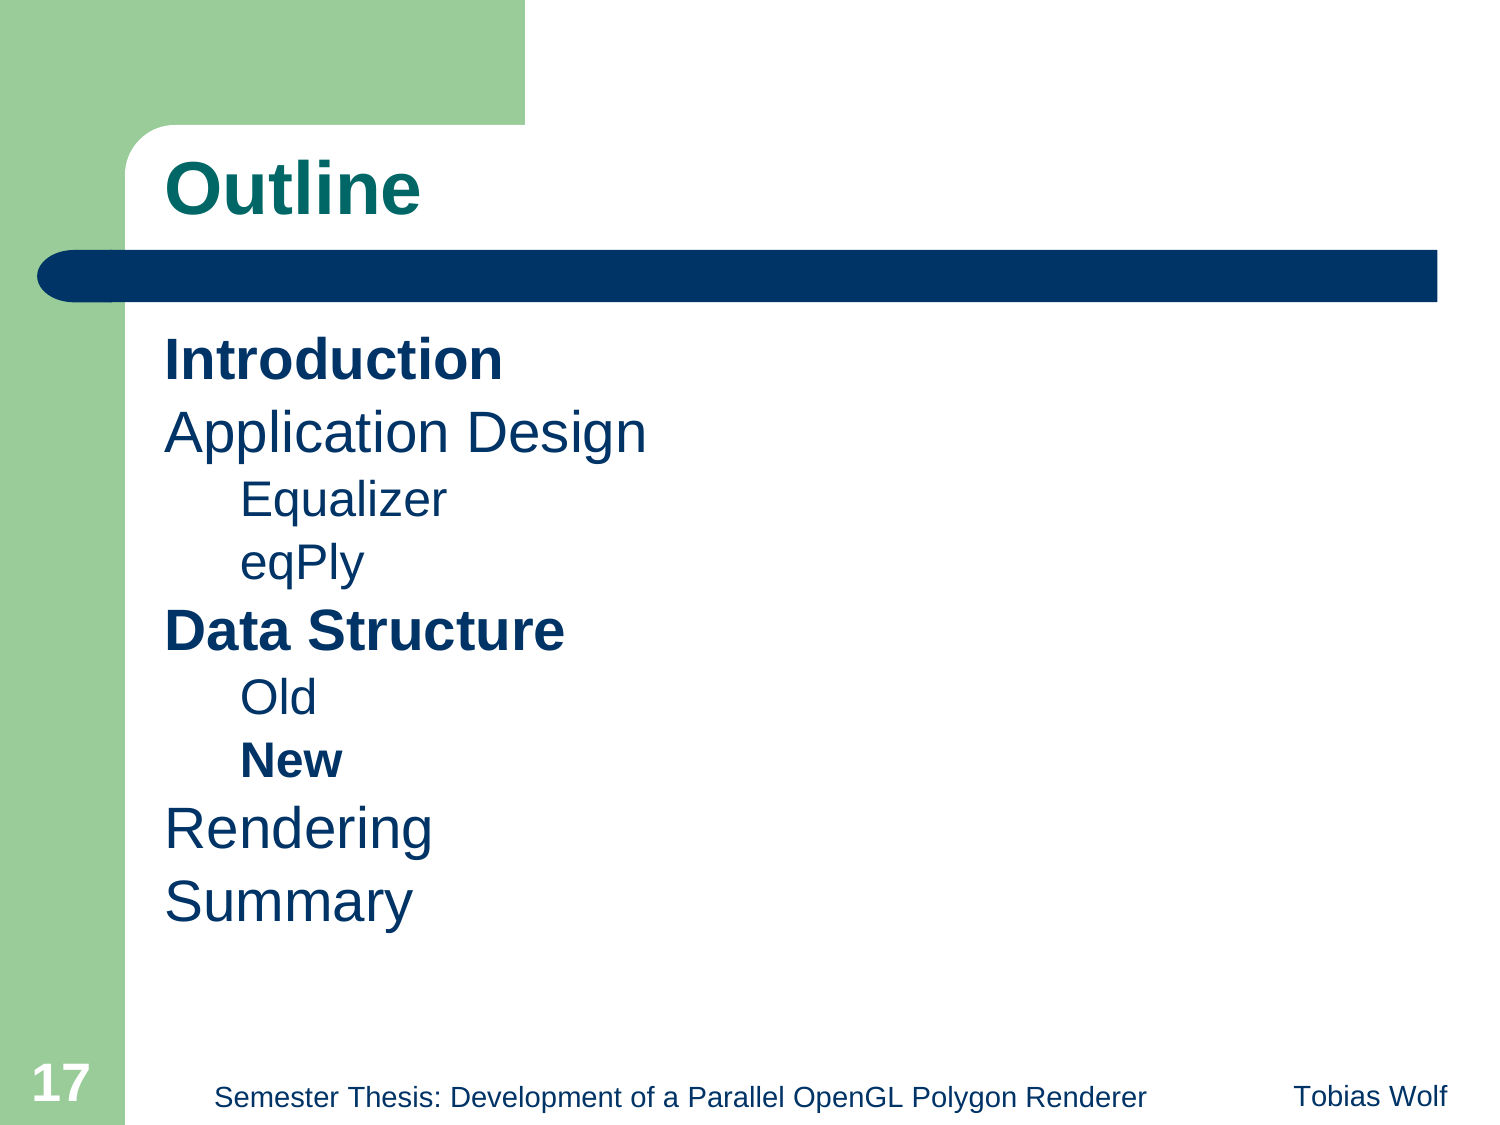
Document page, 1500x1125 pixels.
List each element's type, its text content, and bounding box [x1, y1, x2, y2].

title Outline [149, 124, 1463, 238]
list Introduction Application Design Equalizer eqPly Data Structure Old New Rendering Summary [149, 324, 1463, 1001]
